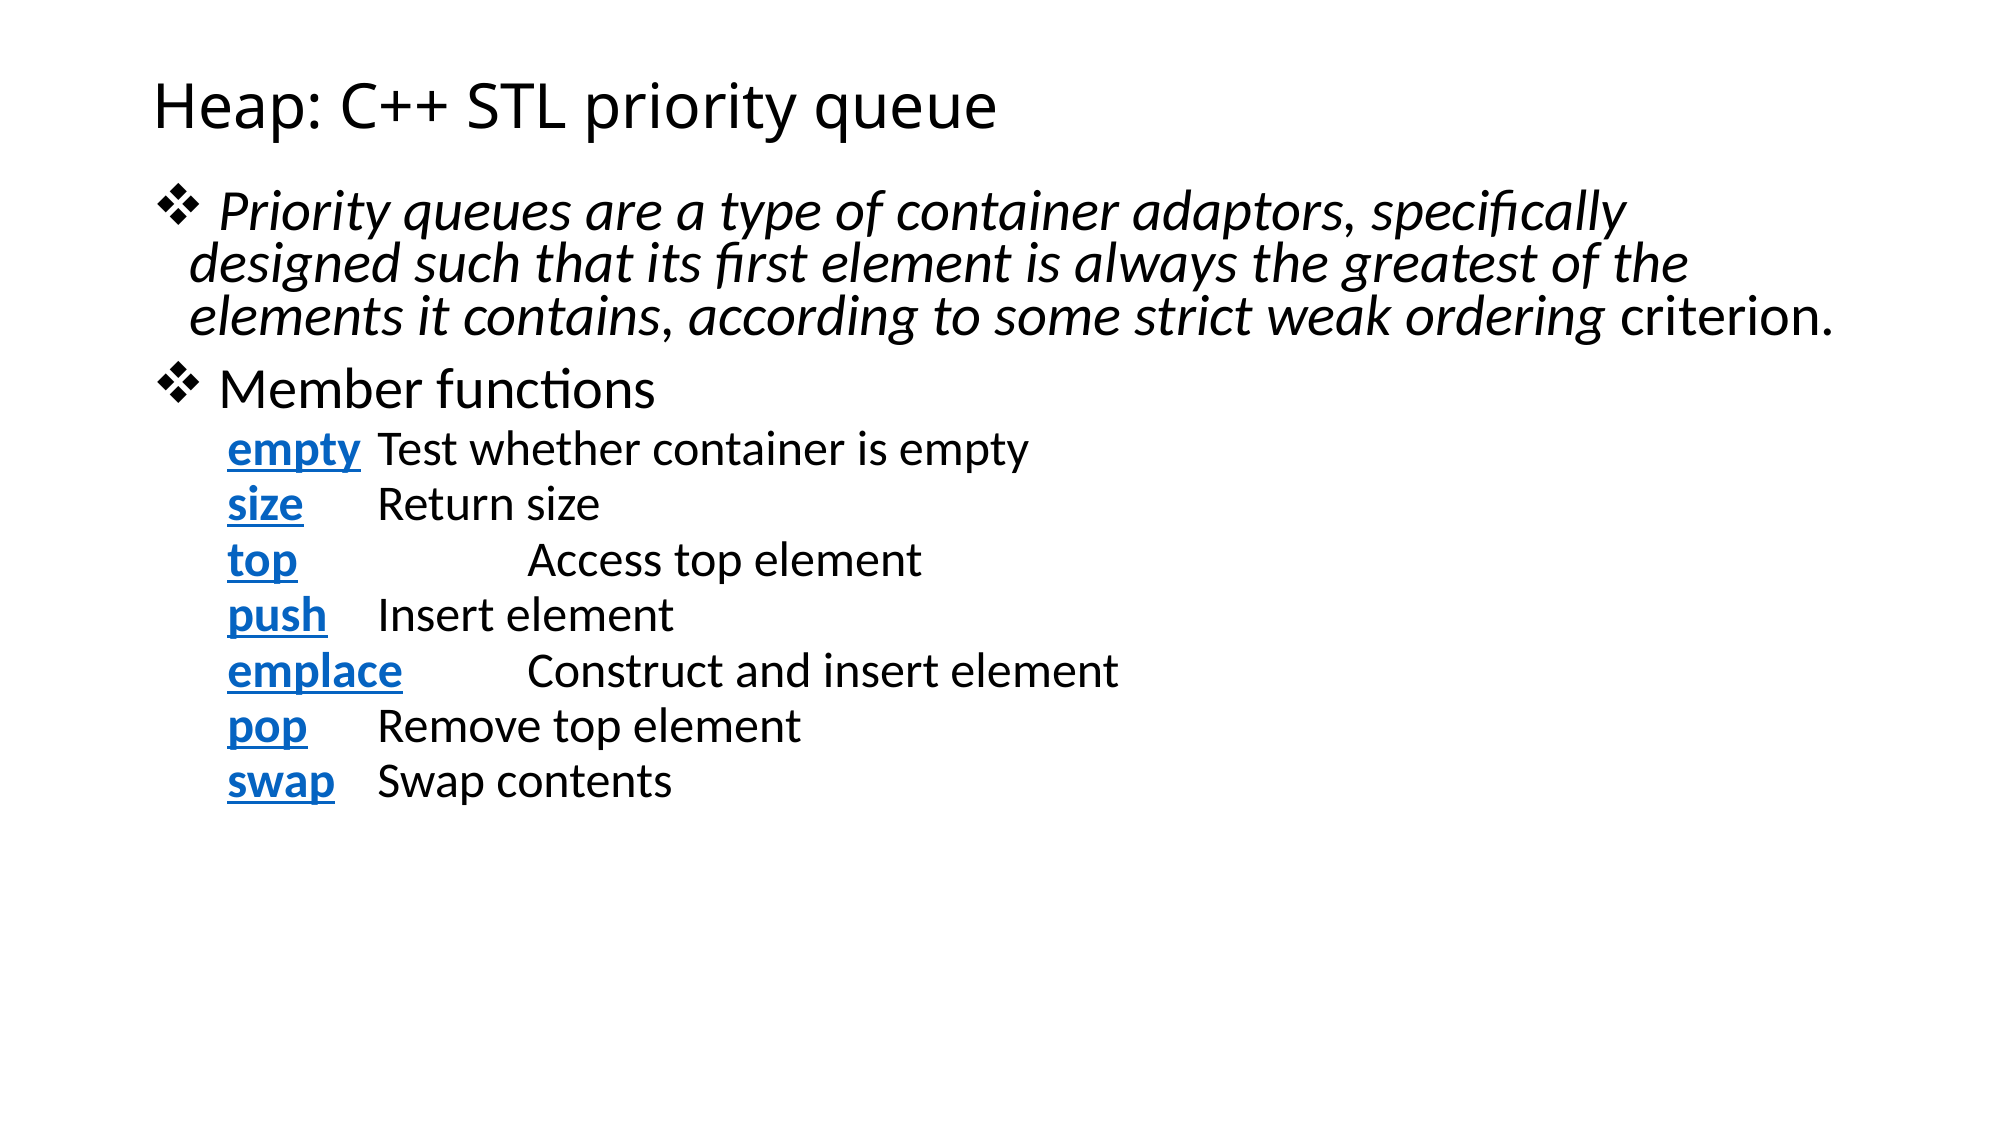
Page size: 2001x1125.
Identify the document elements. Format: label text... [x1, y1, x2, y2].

text_box Heap: C++ STL priority queue [137, 59, 1863, 152]
text_box Priority queues are a type of container adaptors, specifically designed such that its first element is always the greatest of the elements it contains, according to some strict weak ordering criterion. Member functions empty Test whether container is empty size Return size top Access top element push Insert element emplace Construct and insert element pop Remove top element swap Swap contents [137, 181, 1863, 1014]
